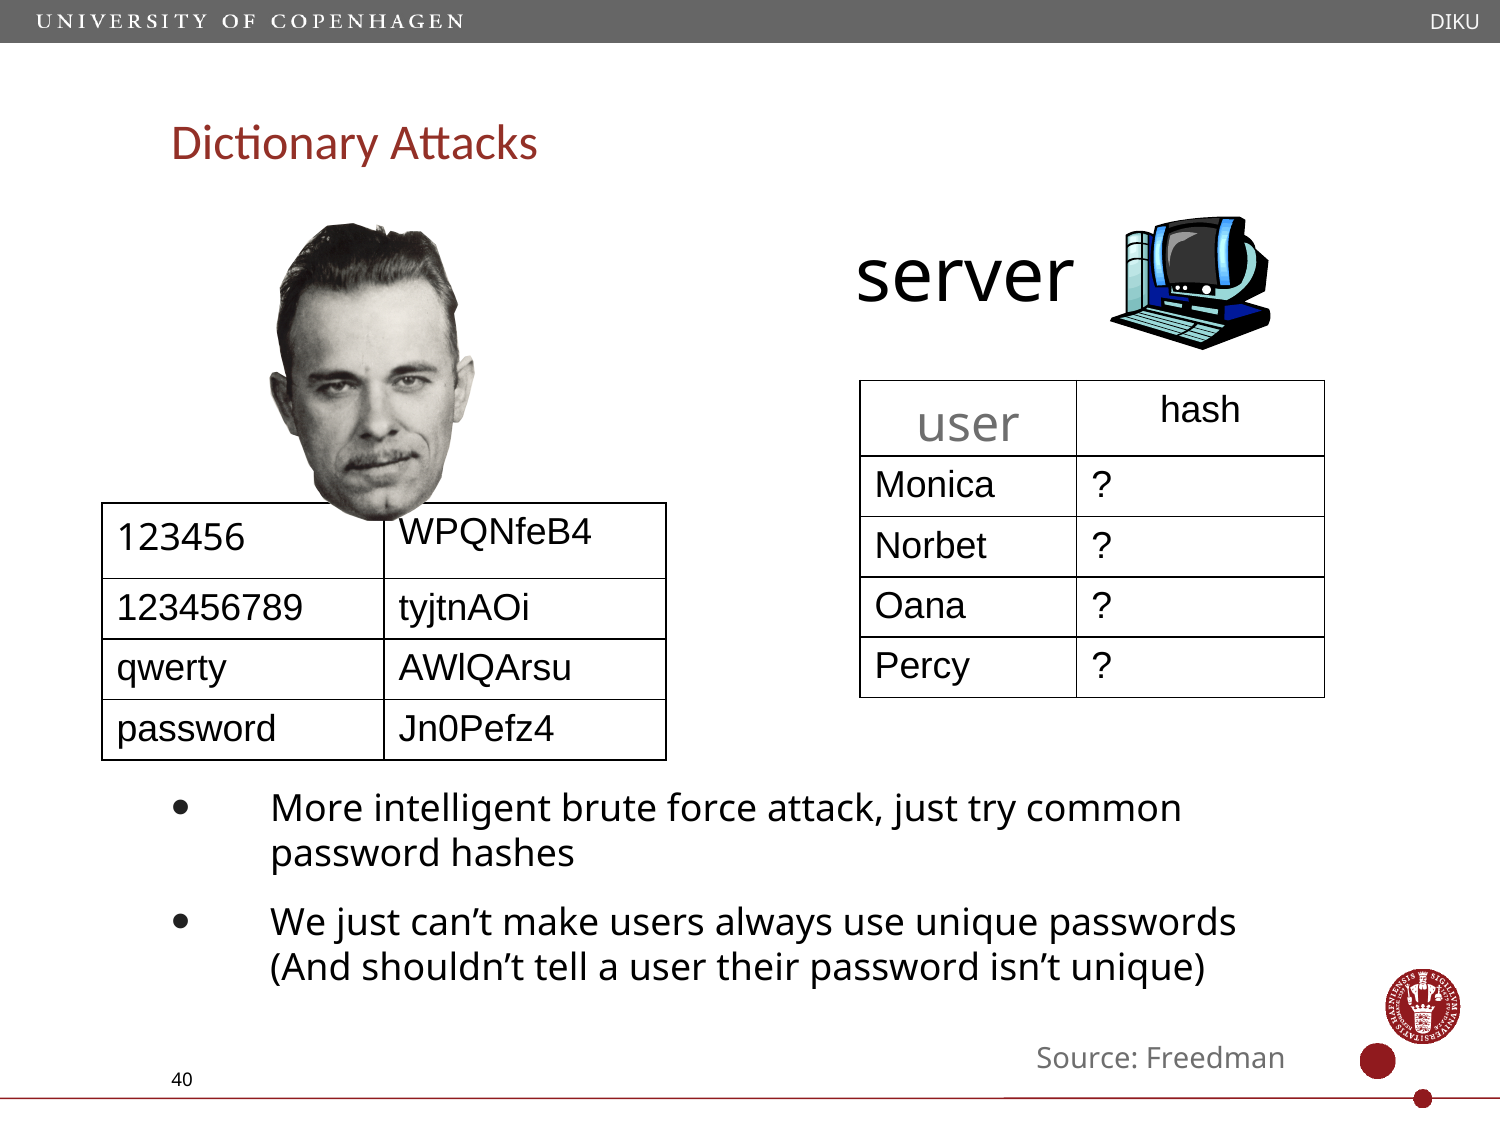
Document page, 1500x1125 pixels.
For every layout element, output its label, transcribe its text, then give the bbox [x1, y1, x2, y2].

table_header WPQNfeB4 [385, 504, 665, 578]
table_header WPQNfeB4 [464, 521, 483, 542]
table_cell ? [1077, 638, 1324, 697]
table_header WPQNfeB4 [418, 521, 429, 541]
table_header hash [1077, 381, 1324, 455]
table_cell Jn0Pefz4 [385, 700, 665, 759]
table_header user [861, 381, 1076, 455]
picture [0, 910, 1500, 1122]
table_cell 123456789 [103, 579, 383, 638]
text_box <number> [171, 1068, 522, 1092]
table_cell Percy [861, 638, 1076, 697]
table_cell password [103, 700, 383, 759]
text_box Source: Freedman [1021, 1031, 1341, 1083]
picture [1109, 215, 1273, 351]
table_cell AWlQArsu [385, 640, 665, 699]
table_cell ? [1077, 457, 1324, 516]
text_box server [890, 233, 1041, 309]
table_cell Oana [861, 578, 1076, 636]
table_header WPQNfeB4 [403, 521, 413, 539]
table_cell Monica [861, 457, 1076, 516]
table_cell tyjtnAOi [385, 579, 665, 638]
text_box Dictionary Attacks [171, 75, 1329, 171]
picture [269, 223, 475, 521]
table_header 123456 [103, 504, 383, 578]
table_cell qwerty [103, 640, 383, 699]
table_cell Norbet [861, 517, 1076, 576]
text_box More intelligent brute force attack, just try common password hashes We just can’t make users always use unique passwords (And shouldn’t tell a user their password isn’t unique) [171, 784, 1330, 1068]
text_box DIKU [469, 0, 1495, 43]
table_cell ? [1077, 578, 1324, 636]
table_cell ? [1077, 517, 1324, 576]
